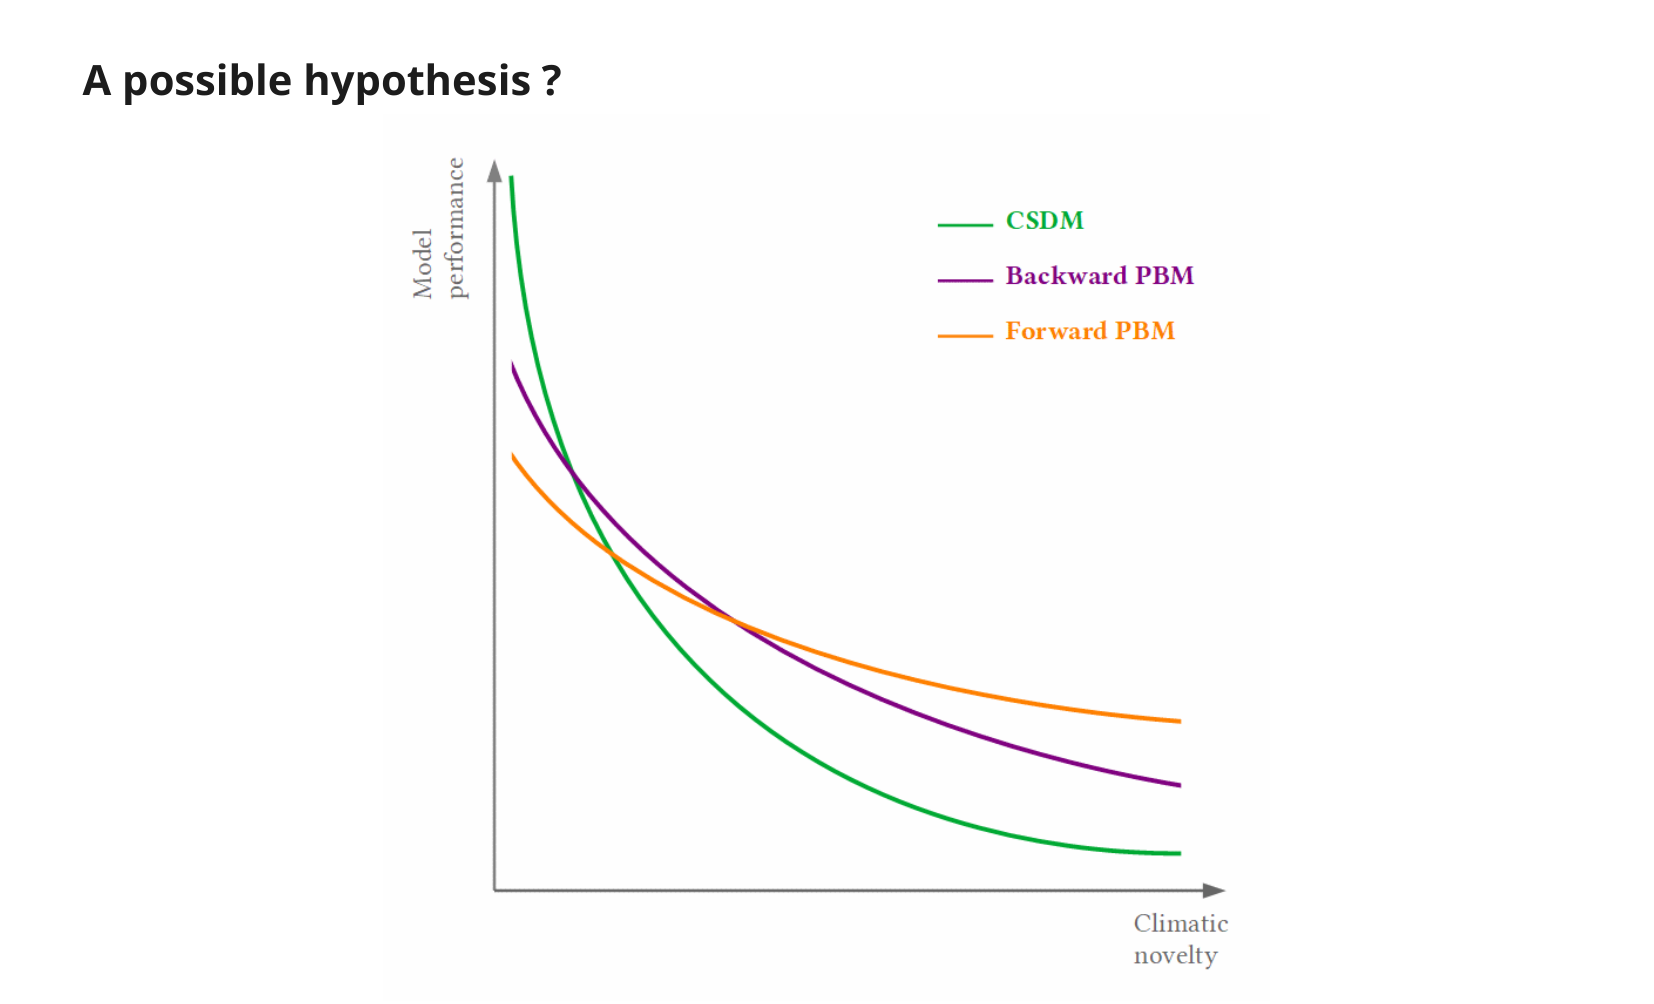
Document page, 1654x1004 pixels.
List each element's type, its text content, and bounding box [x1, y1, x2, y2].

picture [383, 114, 1270, 1001]
text_box A possible hypothesis ? [82, 51, 1571, 130]
